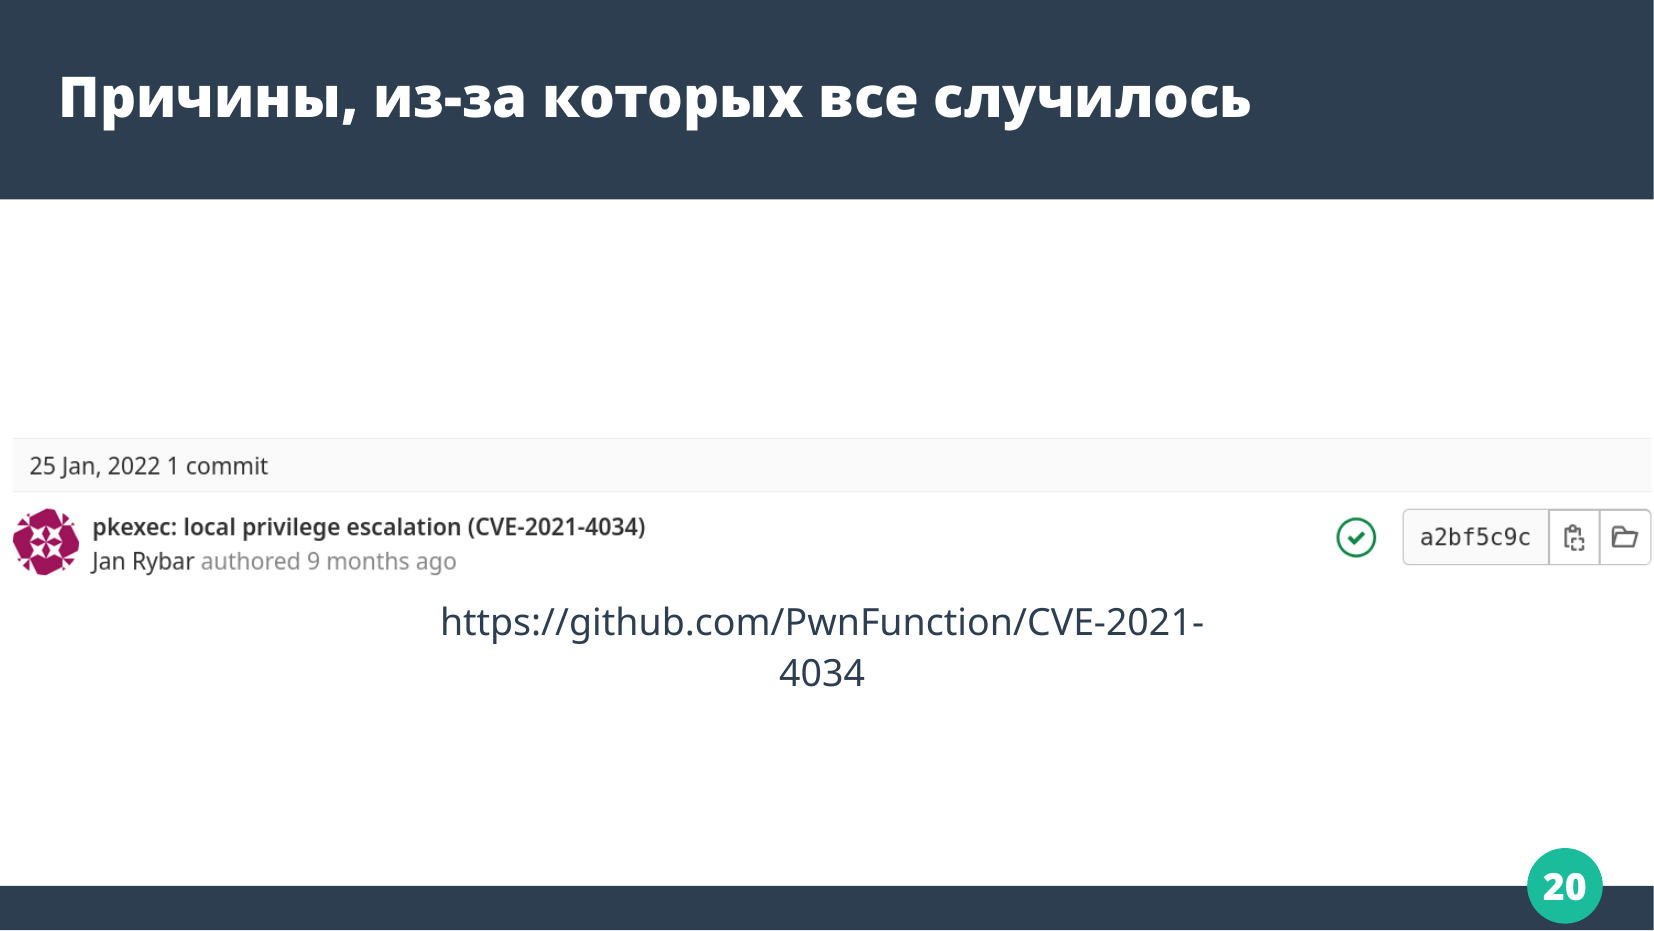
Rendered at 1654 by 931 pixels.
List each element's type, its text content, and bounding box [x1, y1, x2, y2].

picture [2, 428, 1654, 594]
title Причины, из-за которых все случилось [59, 37, 1595, 155]
text_box https://github.com/PwnFunction/CVE-2021-4034 [406, 618, 1238, 676]
